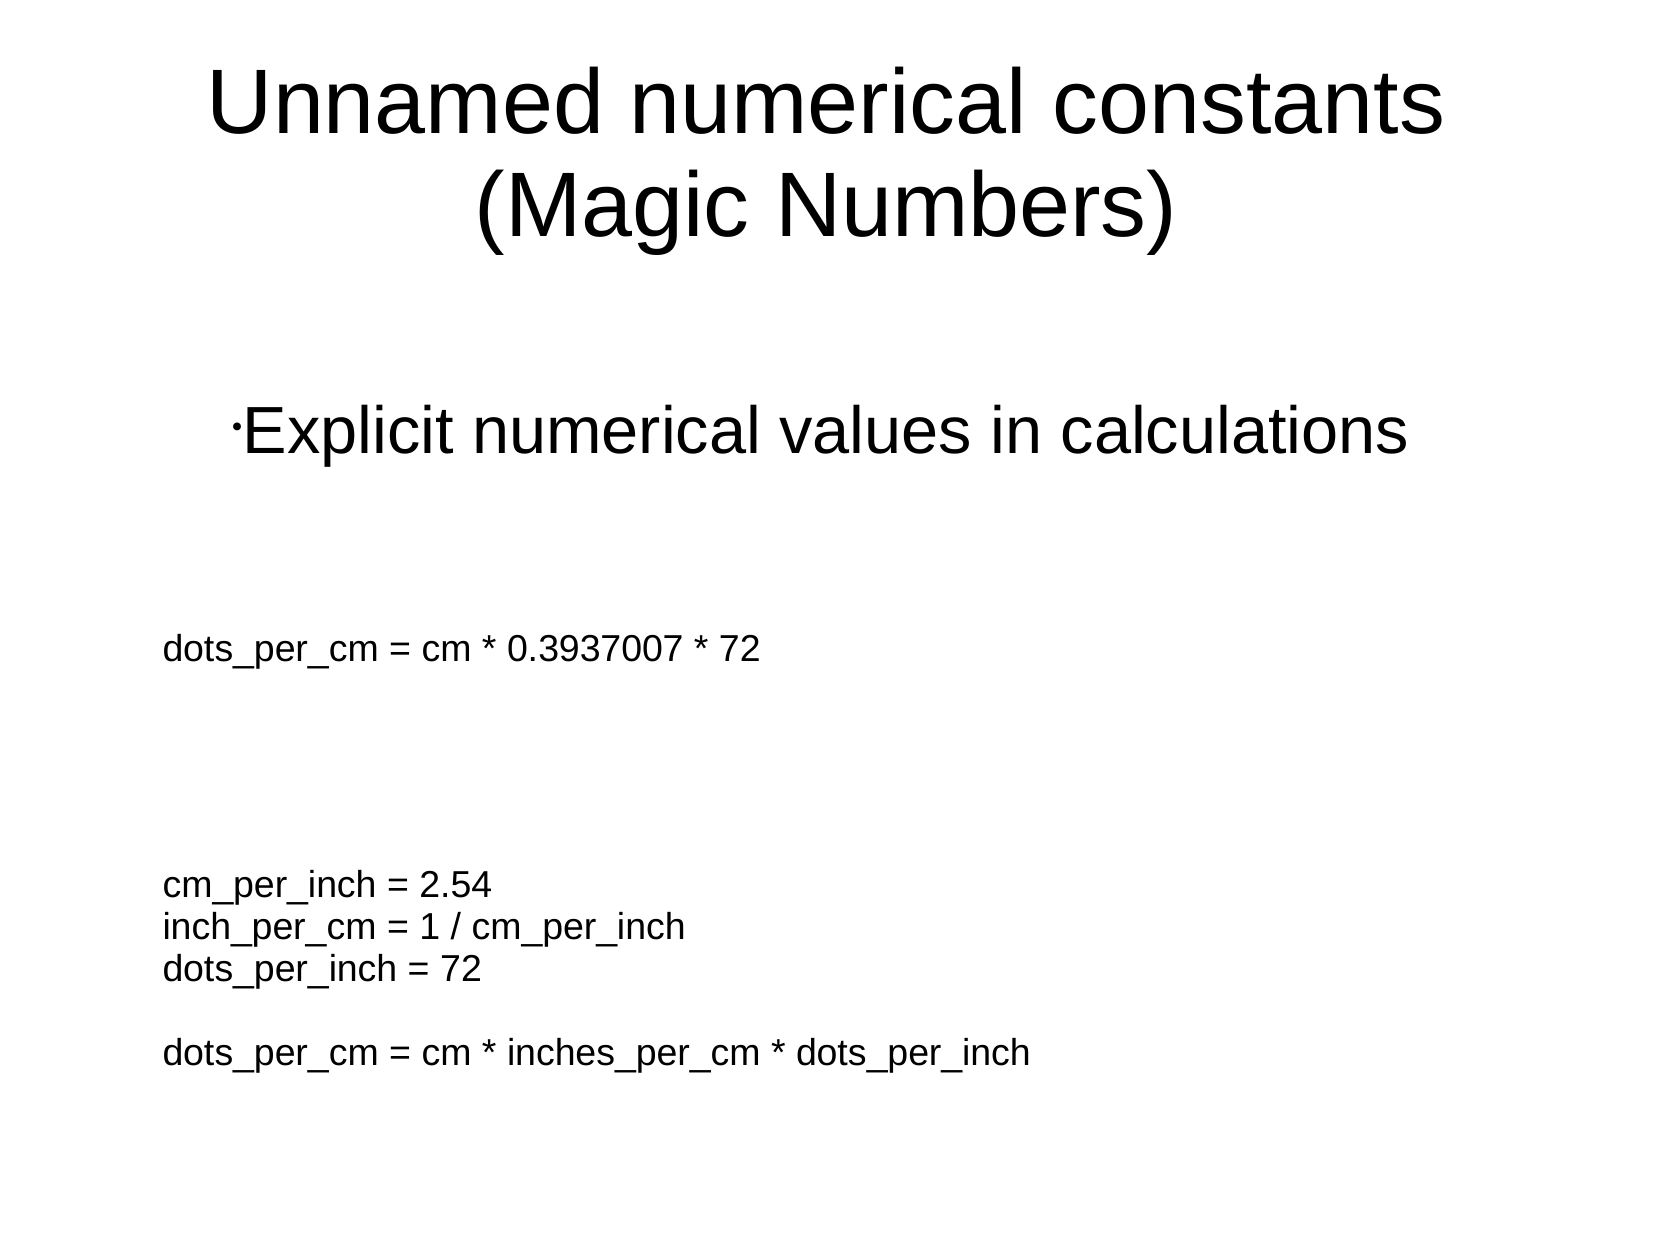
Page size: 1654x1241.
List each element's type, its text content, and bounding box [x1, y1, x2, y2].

title Unnamed numerical constants (Magic Numbers) [82, 50, 1571, 256]
subtitle Explicit numerical values in calculations [76, 350, 1565, 562]
text_box dots_per_cm = cm * 0.3937007 * 72 [147, 619, 776, 677]
text_box cm_per_inch = 2.54 inch_per_cm = 1 / cm_per_inch dots_per_inch = 72 dots_per_cm = cm * inches_per_cm * dots_per_inch [147, 856, 1046, 1082]
